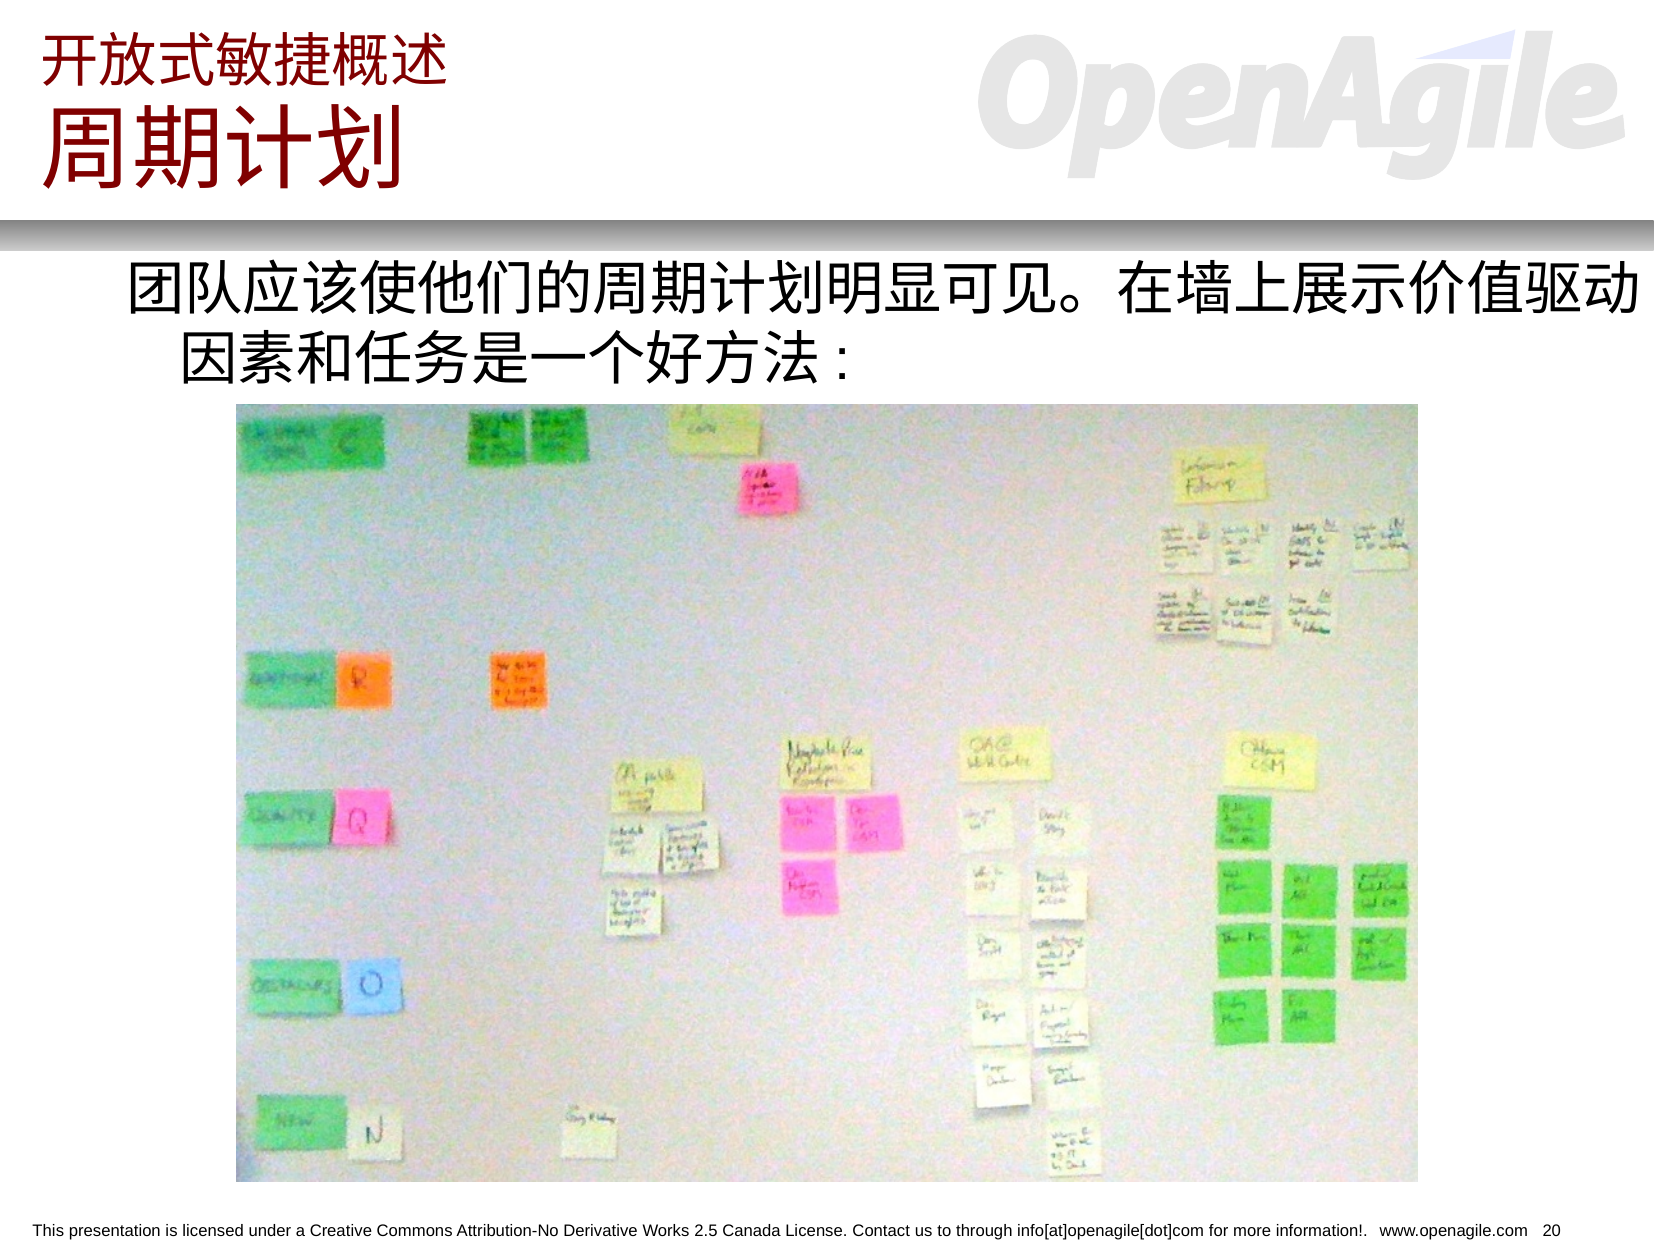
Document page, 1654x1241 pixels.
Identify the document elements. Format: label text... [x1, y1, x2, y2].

title 开放式敏捷概述 周期计划 [40, 26, 1654, 204]
list 团队应该使他们的周期计划明显可见。在墙上展示价值驱动因素和任务是一个好方法: [37, 251, 1654, 1177]
picture [236, 404, 1418, 1182]
